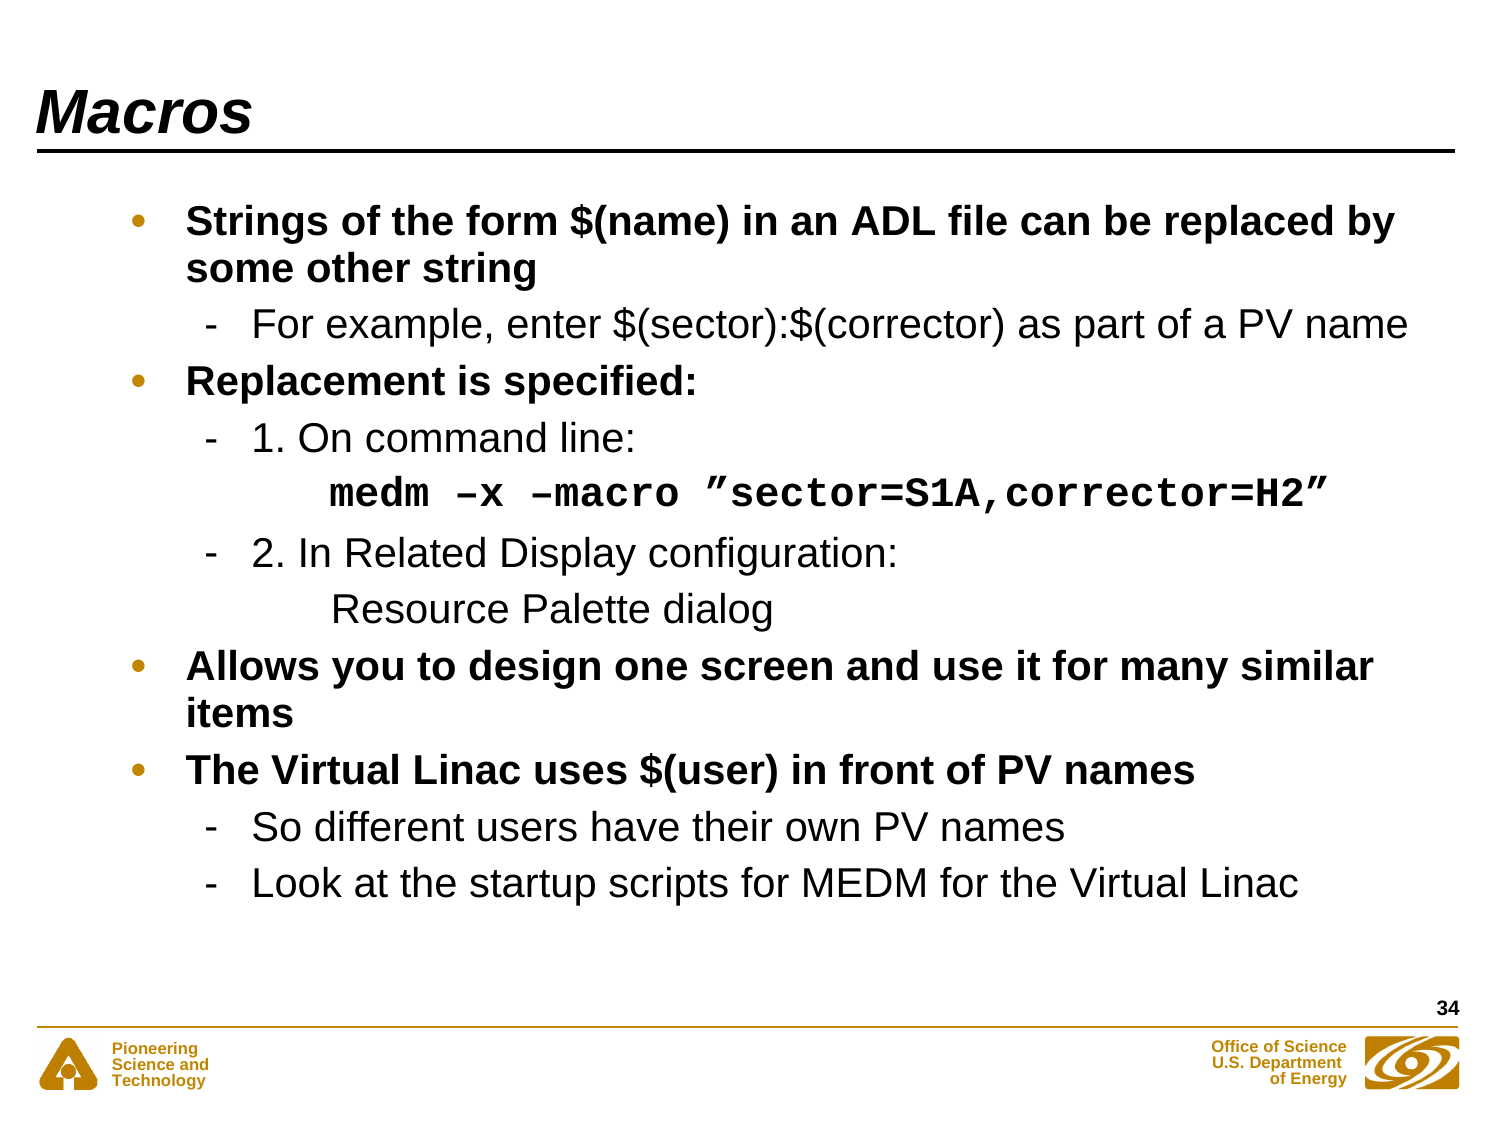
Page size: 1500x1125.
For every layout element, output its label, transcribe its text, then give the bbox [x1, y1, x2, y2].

picture [1362, 1032, 1463, 1093]
title Macros [21, 75, 1459, 154]
list Strings of the form $(name) in an ADL file can be replaced by some other string For example, enter $(sector):$(corrector) as part of a PV name Replacement is specified: 1. On command line: medm –x –macro ”sector=S1A,corrector=H2” 2. In Related Display configuration: Resource Palette dialog Allows you to design one screen and use it for many similar items The Virtual Linac uses $(user) in front of PV names So different users have their own PV names Look at the startup scripts for MEDM for the Virtual Linac [114, 190, 1459, 955]
picture [35, 1034, 101, 1094]
